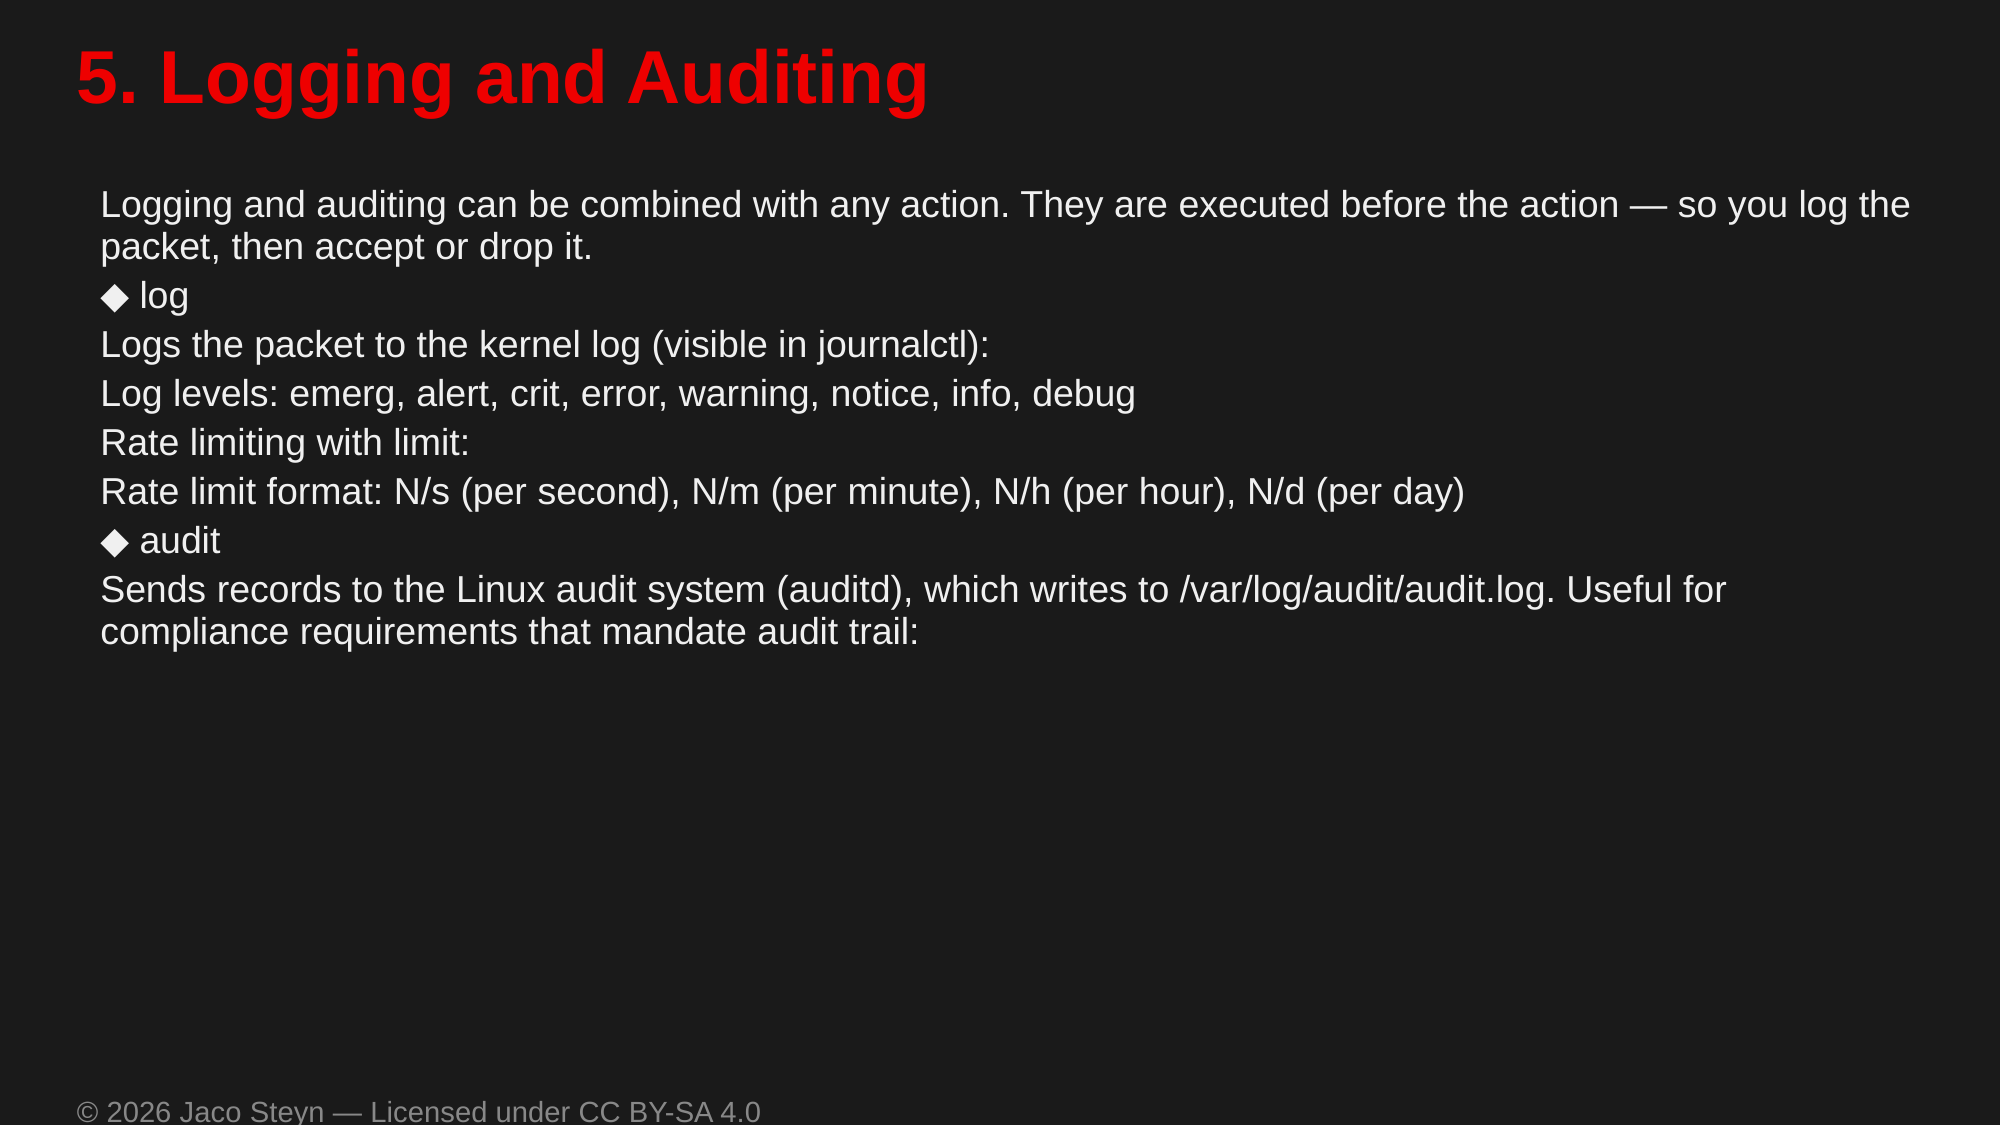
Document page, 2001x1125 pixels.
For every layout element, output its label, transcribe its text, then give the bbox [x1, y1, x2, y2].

text_box 5. Logging and Auditing [59, 23, 1942, 154]
text_box © 2026 Jaco Steyn — Licensed under CC BY-SA 4.0 [59, 1083, 1942, 1120]
text_box Logging and auditing can be combined with any action. They are executed before the action — so you log the packet, then accept or drop it. ◆ log Logs the packet to the kernel log (visible in journalctl): Log levels: emerg, alert, crit, error, warning, notice, info, debug Rate limiting with limit: Rate limit format: N/s (per second), N/m (per minute), N/h (per hour), N/d (per day) ◆ audit Sends records to the Linux audit system (auditd), which writes to /var/log/audit/audit.log. Useful for compliance requirements that mandate audit trail: [59, 171, 1942, 1083]
